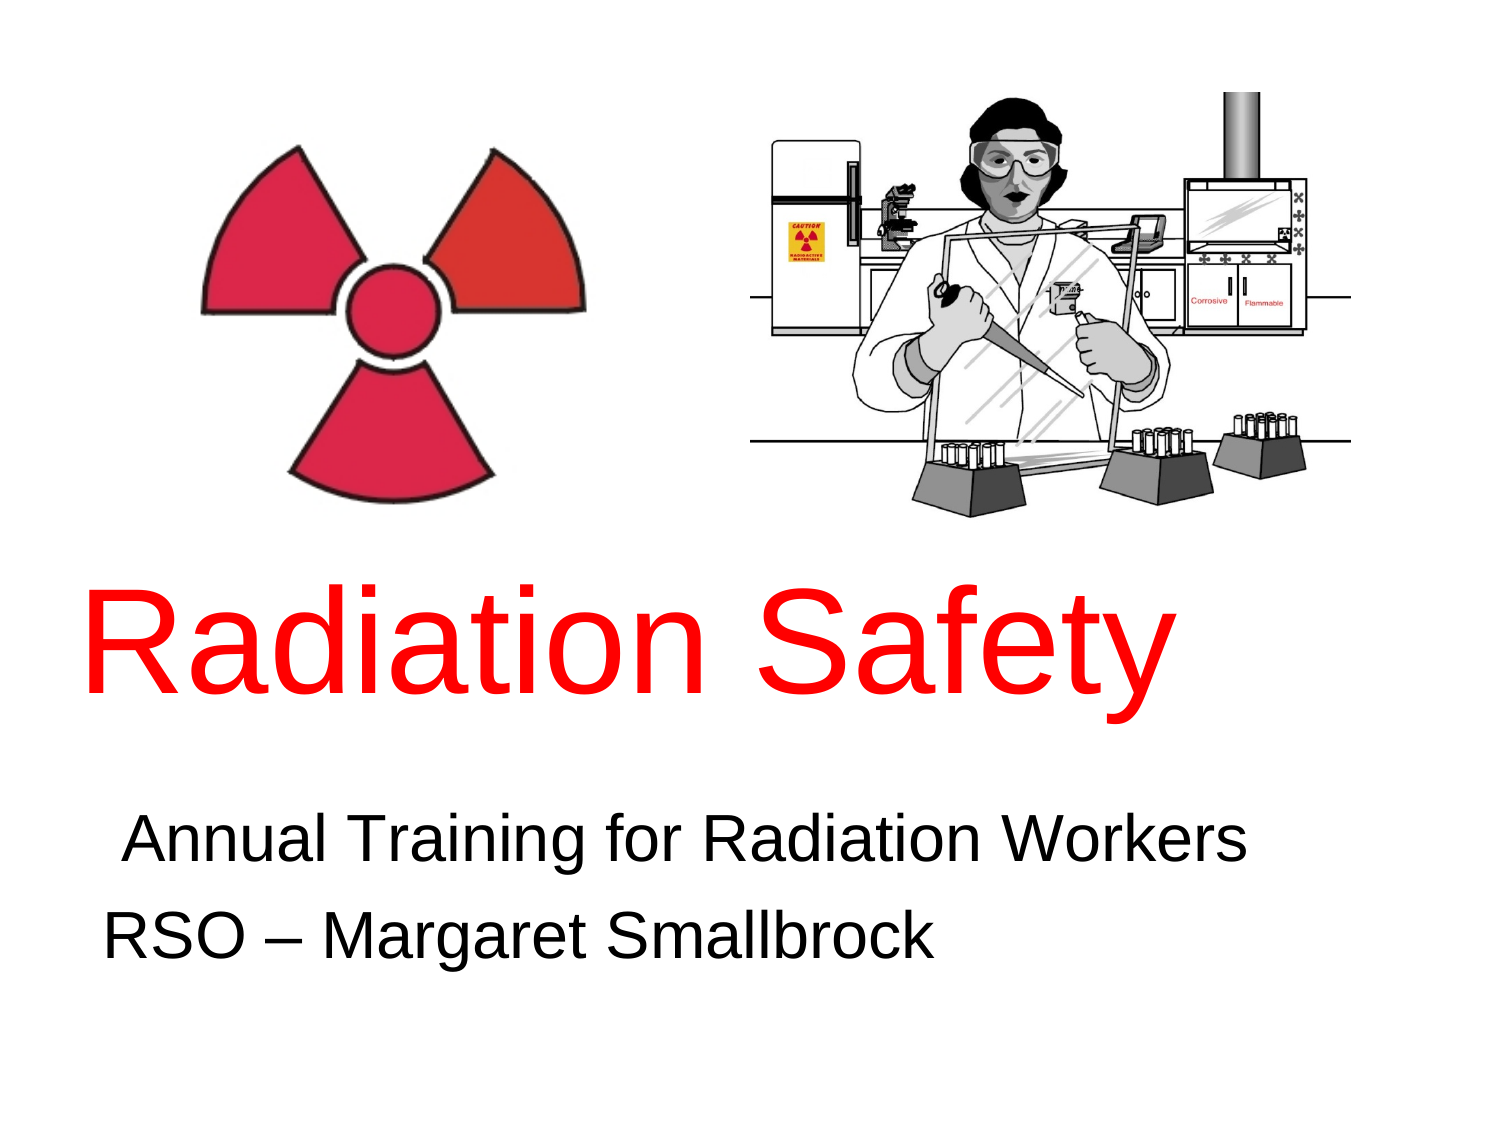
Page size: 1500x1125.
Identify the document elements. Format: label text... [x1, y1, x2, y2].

title Radiation Safety [62, 512, 1388, 754]
picture [187, 124, 601, 517]
picture [750, 92, 1351, 535]
subtitle Annual Training for Radiation Workers RSO – Margaret Smallbrock [87, 787, 1426, 951]
